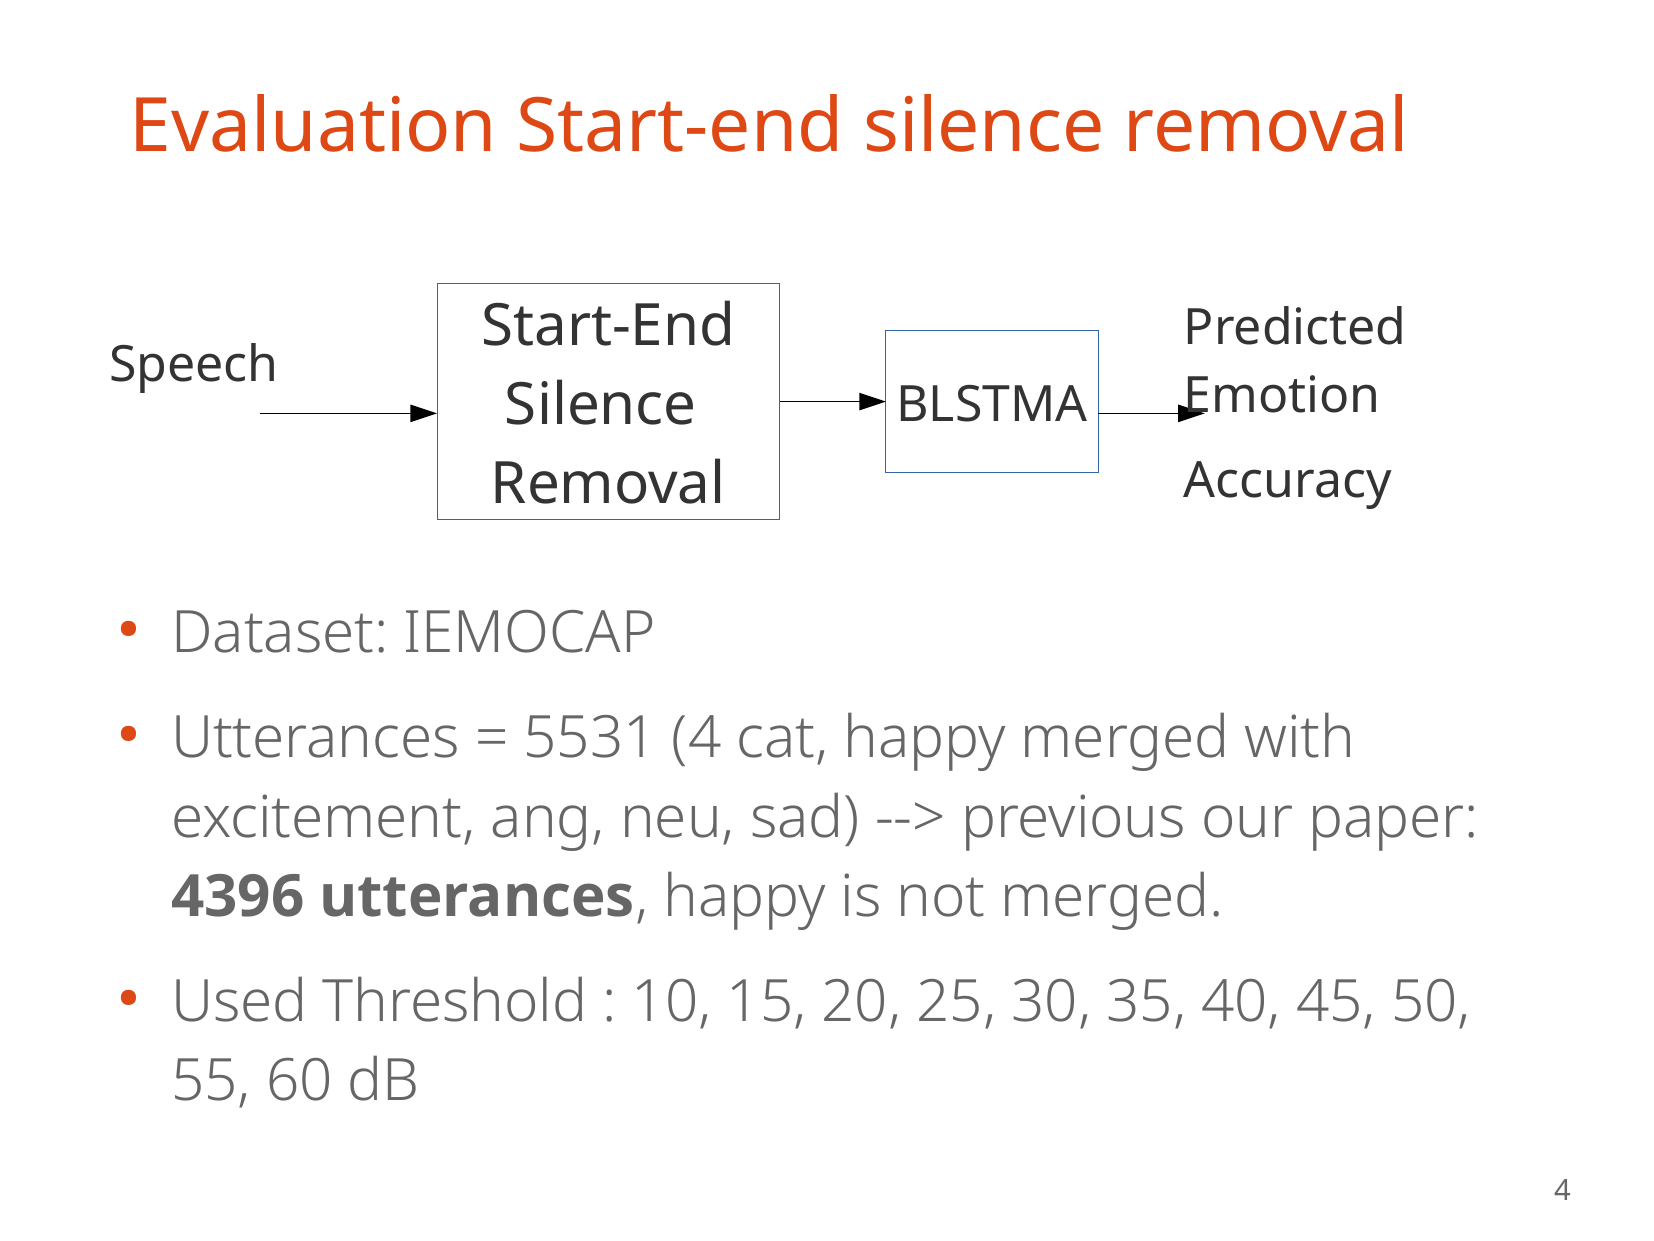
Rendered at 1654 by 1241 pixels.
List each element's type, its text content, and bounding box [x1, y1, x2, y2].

title Evaluation Start-end silence removal [129, 59, 1518, 186]
text_box Start-End Silence Removal [437, 283, 780, 520]
text_box Accuracy [1169, 437, 1401, 508]
text_box Speech [94, 321, 288, 392]
text_box BLSTMA [885, 330, 1099, 473]
text_box Predicted Emotion [1169, 283, 1420, 411]
list Dataset: IEMOCAP Utterances = 5531 (4 cat, happy merged with excitement, ang, neu, sad) --> previous our paper: 4396 utterances, happy is not merged. Used Threshold : 10, 15, 20, 25, 30, 35, 40, 45, 50, 55, 60 dB [100, 590, 1489, 1170]
